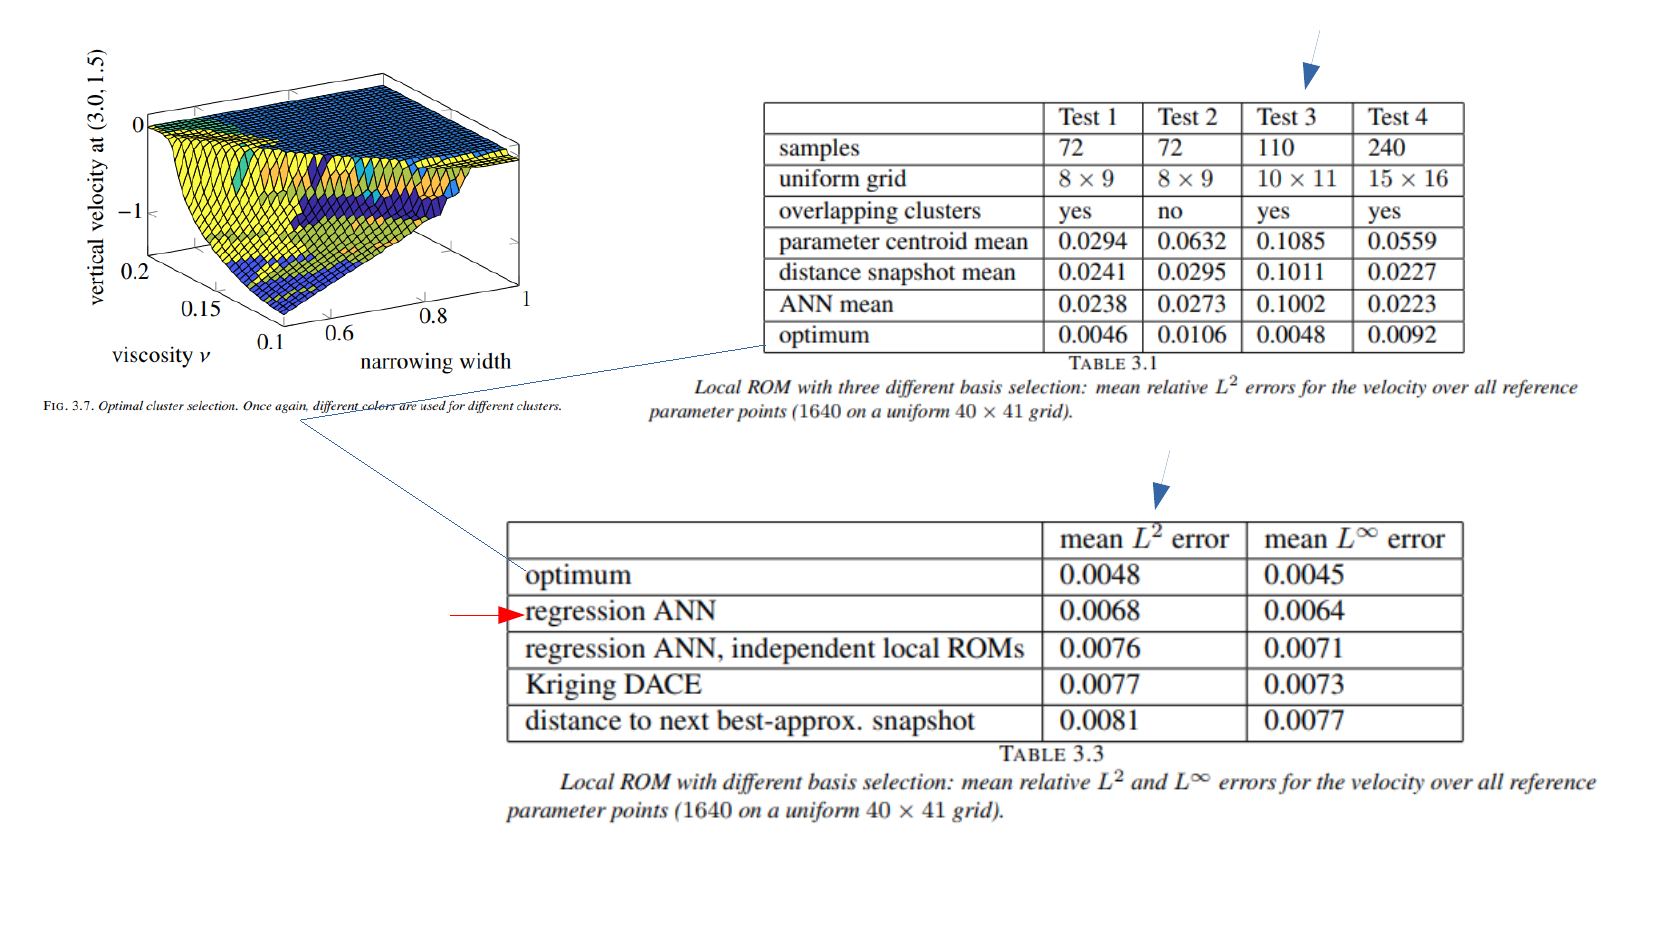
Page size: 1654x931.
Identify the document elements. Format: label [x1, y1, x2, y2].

picture [30, 24, 584, 436]
picture [488, 509, 1654, 846]
picture [645, 89, 1593, 436]
